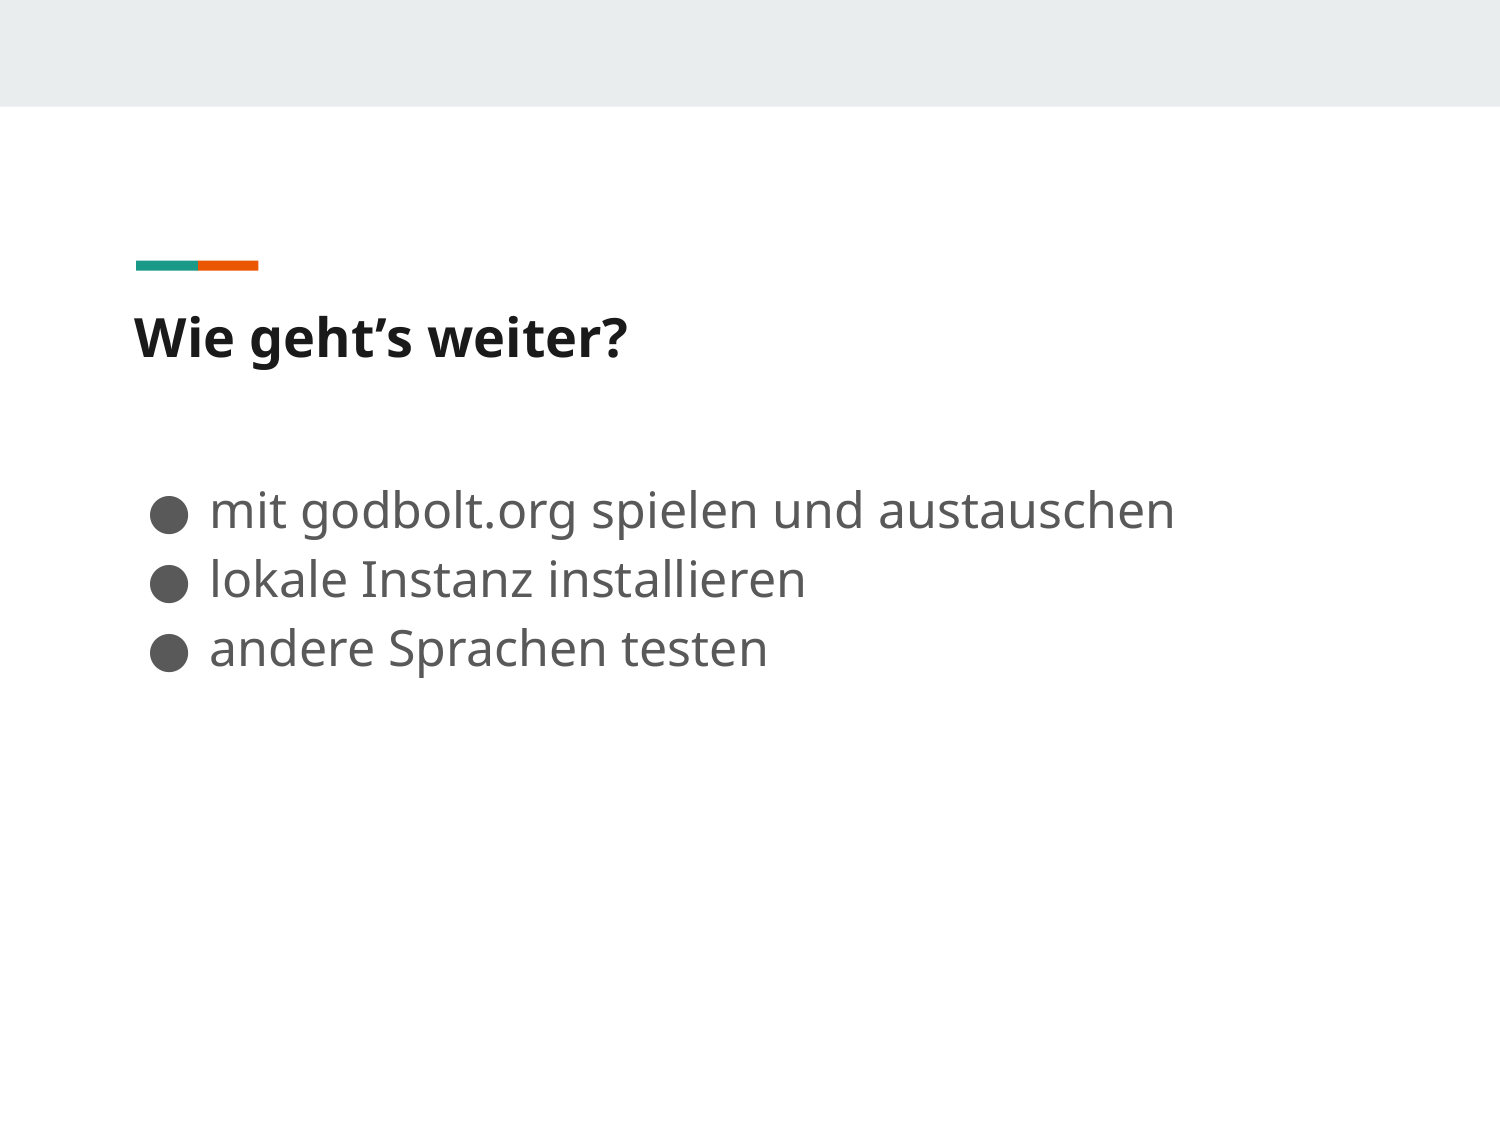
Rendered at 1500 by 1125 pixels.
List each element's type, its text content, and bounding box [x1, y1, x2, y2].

title Wie geht’s weiter? [119, 288, 1381, 406]
list mit godbolt.org spielen und austauschen lokale Instanz installieren andere Sprachen testen [119, 454, 1381, 950]
